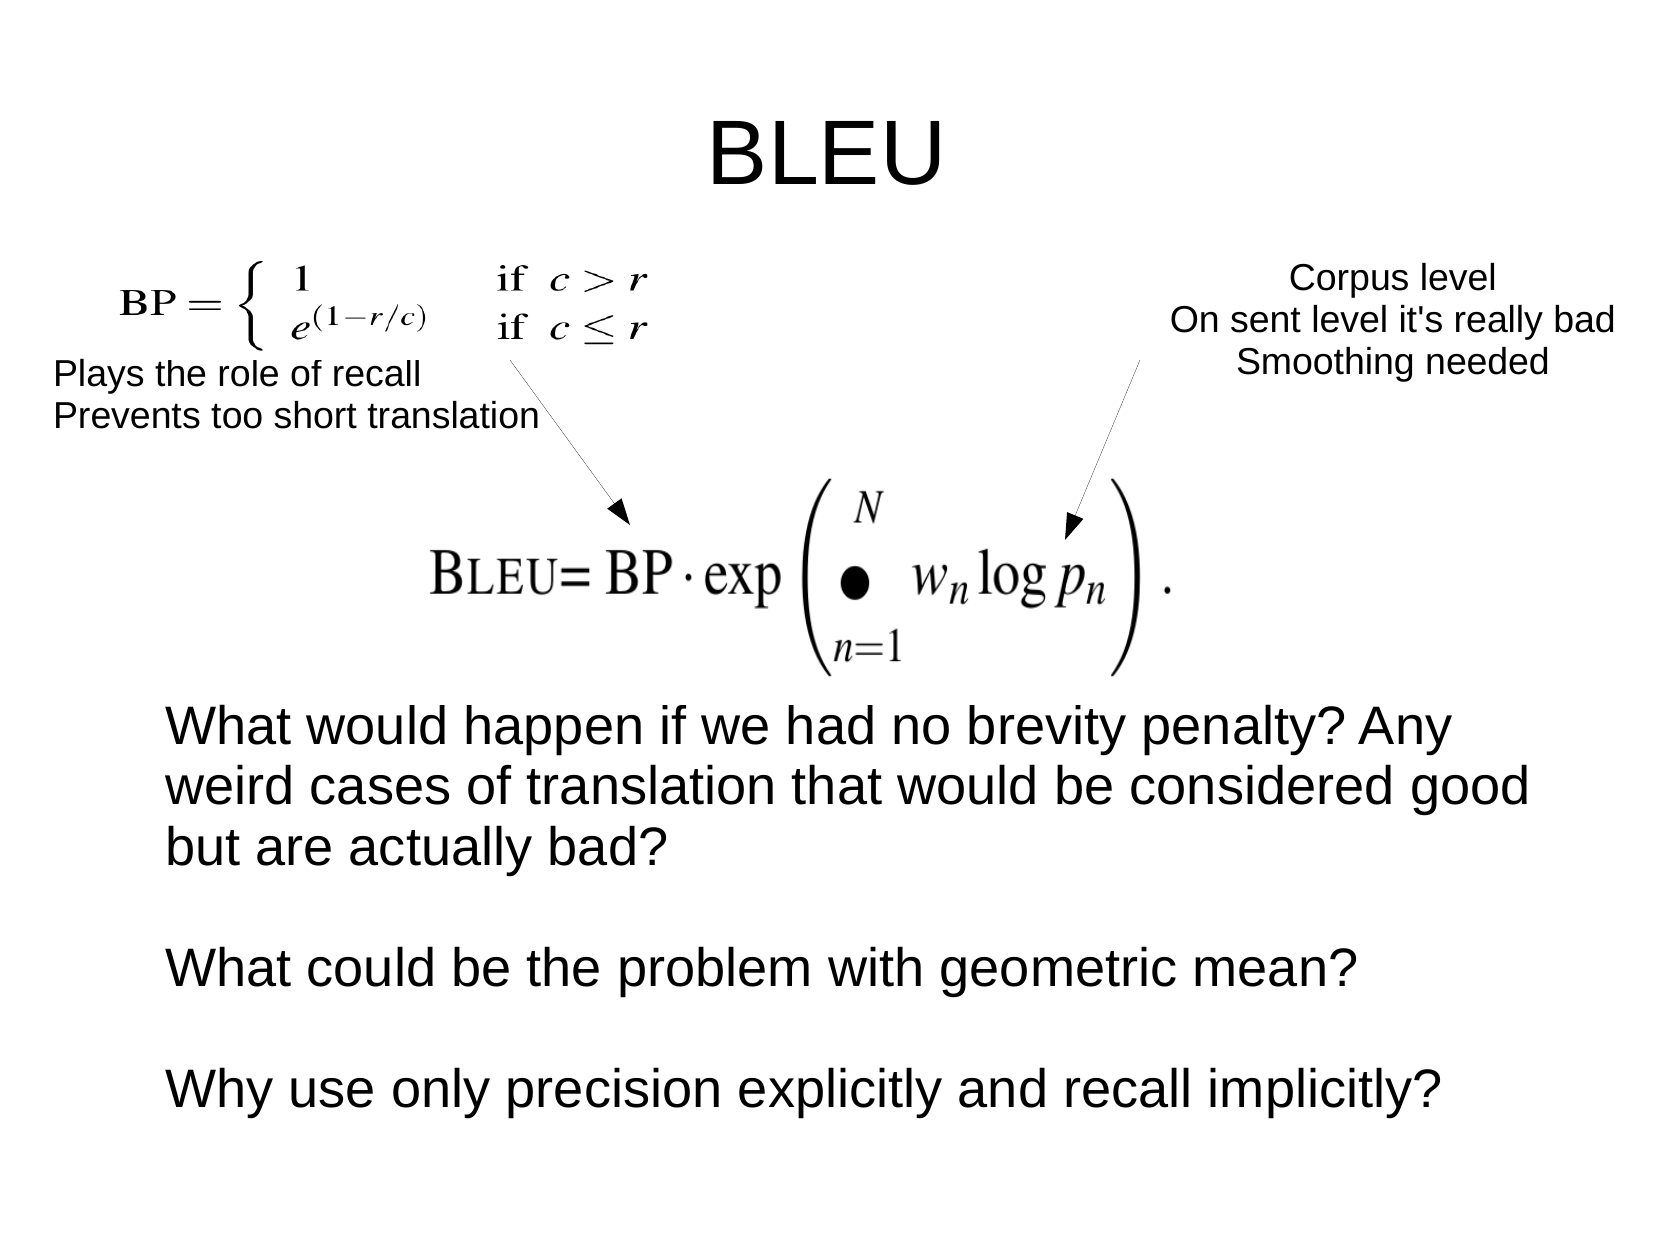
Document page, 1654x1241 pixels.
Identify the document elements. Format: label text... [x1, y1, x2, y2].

subtitle What would happen if we had no brevity penalty? Any weird cases of translation that would be considered good but are actually bad? What could be the problem with geometric mean? Why use only precision explicitly and recall implicitly? [165, 630, 1546, 1185]
text_box Corpus level On sent level it's really bad Smoothing needed [1155, 249, 1631, 436]
picture [405, 434, 1186, 706]
text_box Plays the role of recall Prevents too short translation [512, 361, 556, 421]
text_box Plays the role of recall Prevents too short translation [38, 345, 556, 444]
picture [105, 239, 664, 361]
title BLEU [82, 49, 1571, 257]
